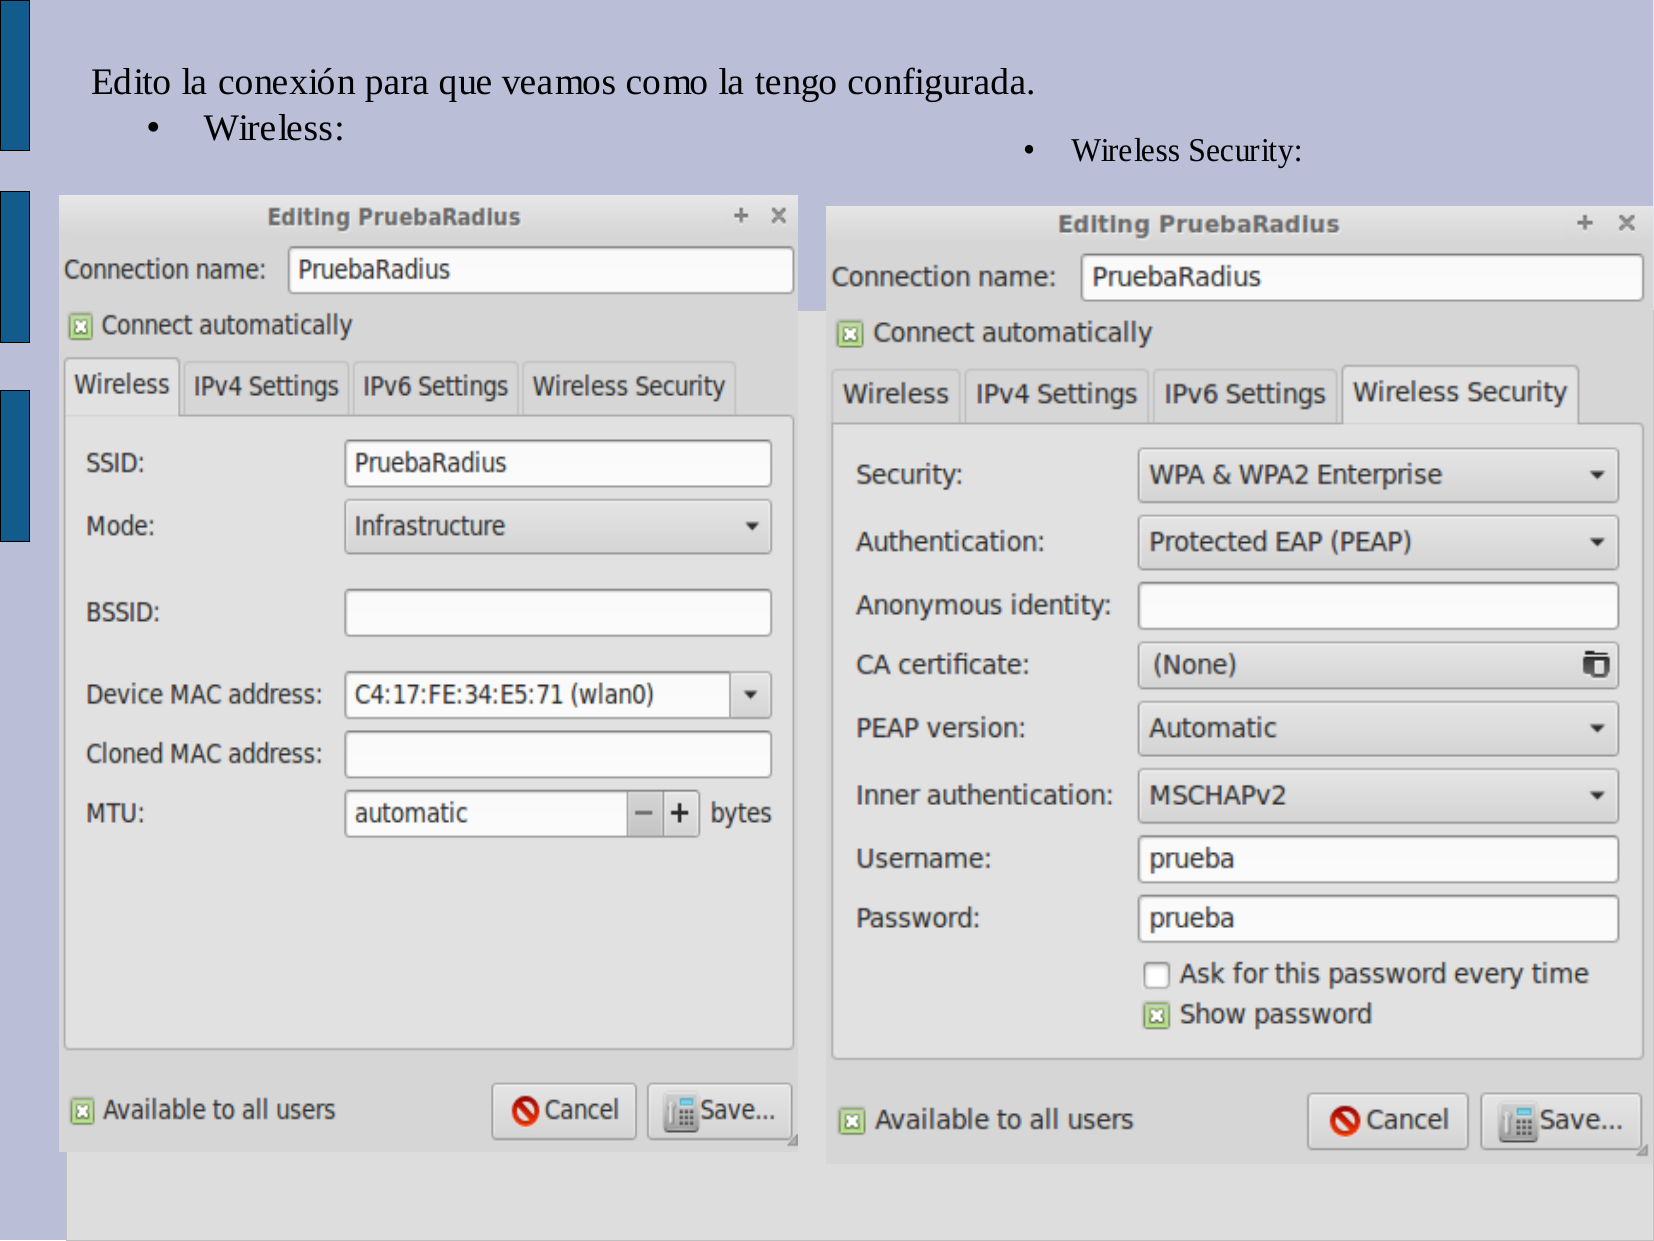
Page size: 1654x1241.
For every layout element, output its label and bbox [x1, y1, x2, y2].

picture [826, 206, 1654, 1164]
picture [59, 195, 798, 1152]
chart [88, 59, 1654, 325]
